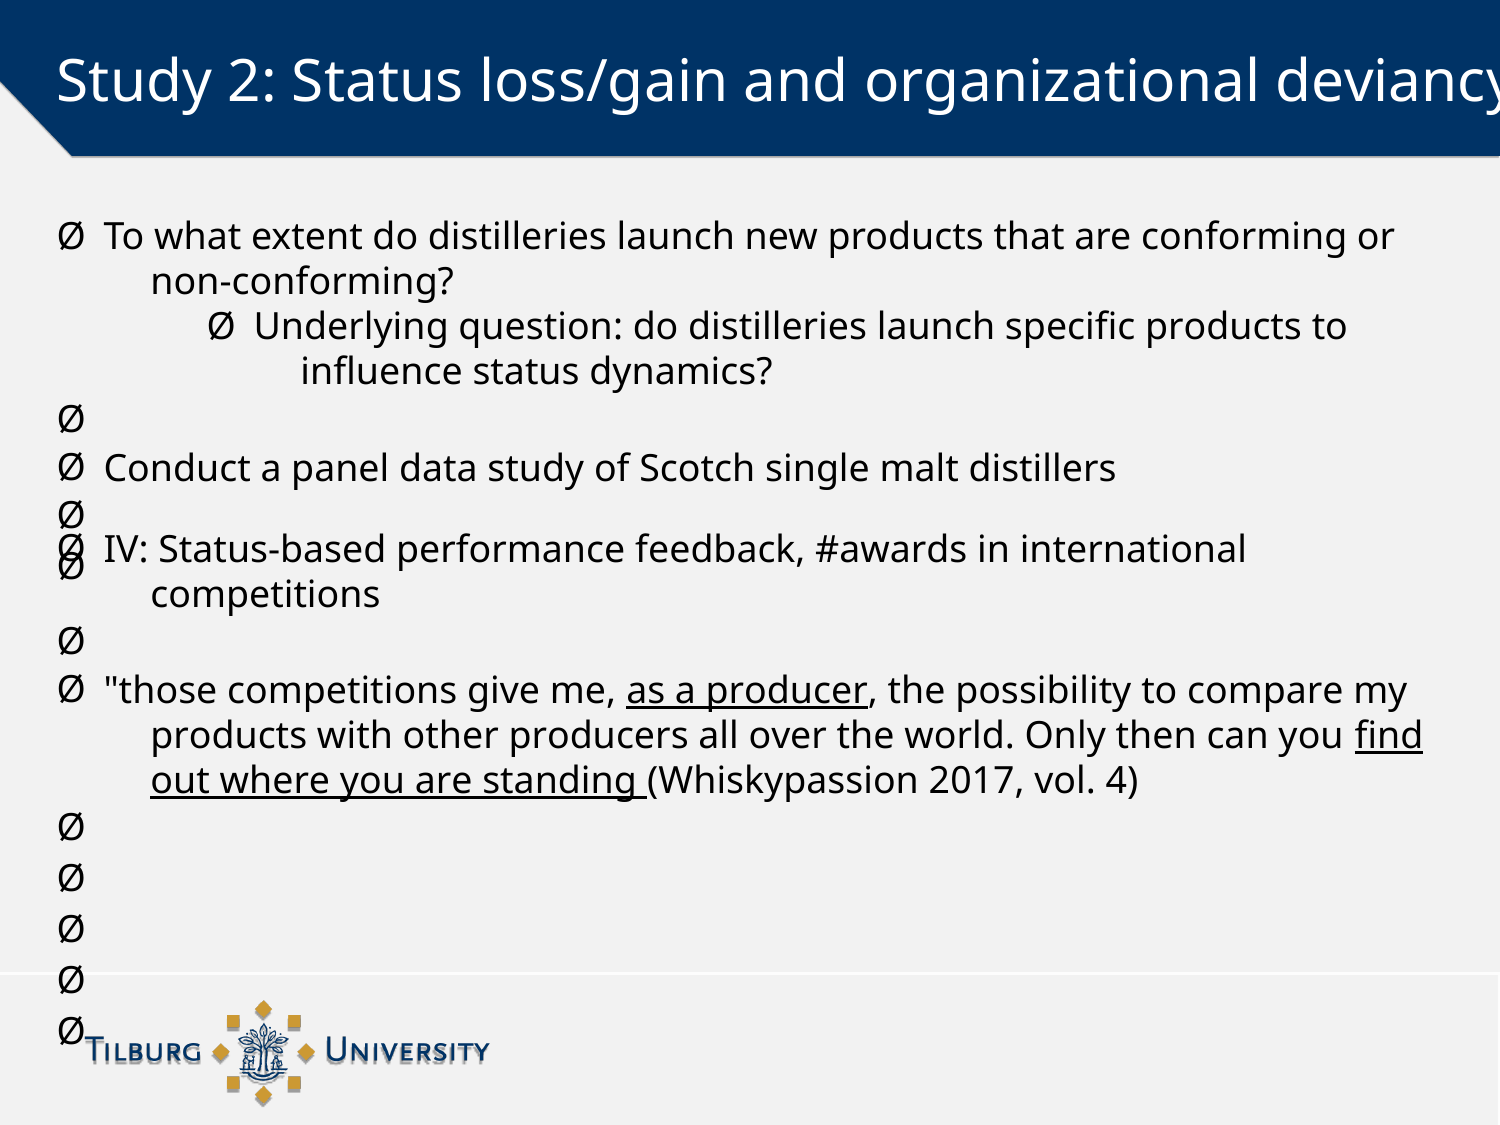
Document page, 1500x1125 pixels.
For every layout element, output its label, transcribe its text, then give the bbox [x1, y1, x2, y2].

text_box To what extent do distilleries launch new products that are conforming or non-conforming? Underlying question: do distilleries launch specific products to influence status dynamics? Conduct a panel data study of Scotch single malt distillers [41, 204, 1451, 517]
title Study 2: Status loss/gain and organizational deviancy [41, 0, 1500, 156]
text_box IV: Status-based performance feedback, #awards in international competitions "those competitions give me, as a producer, the possibility to compare my products with other producers all over the world. Only then can you find out where you are standing (Whiskypassion 2017, vol. 4) [41, 517, 1475, 1033]
